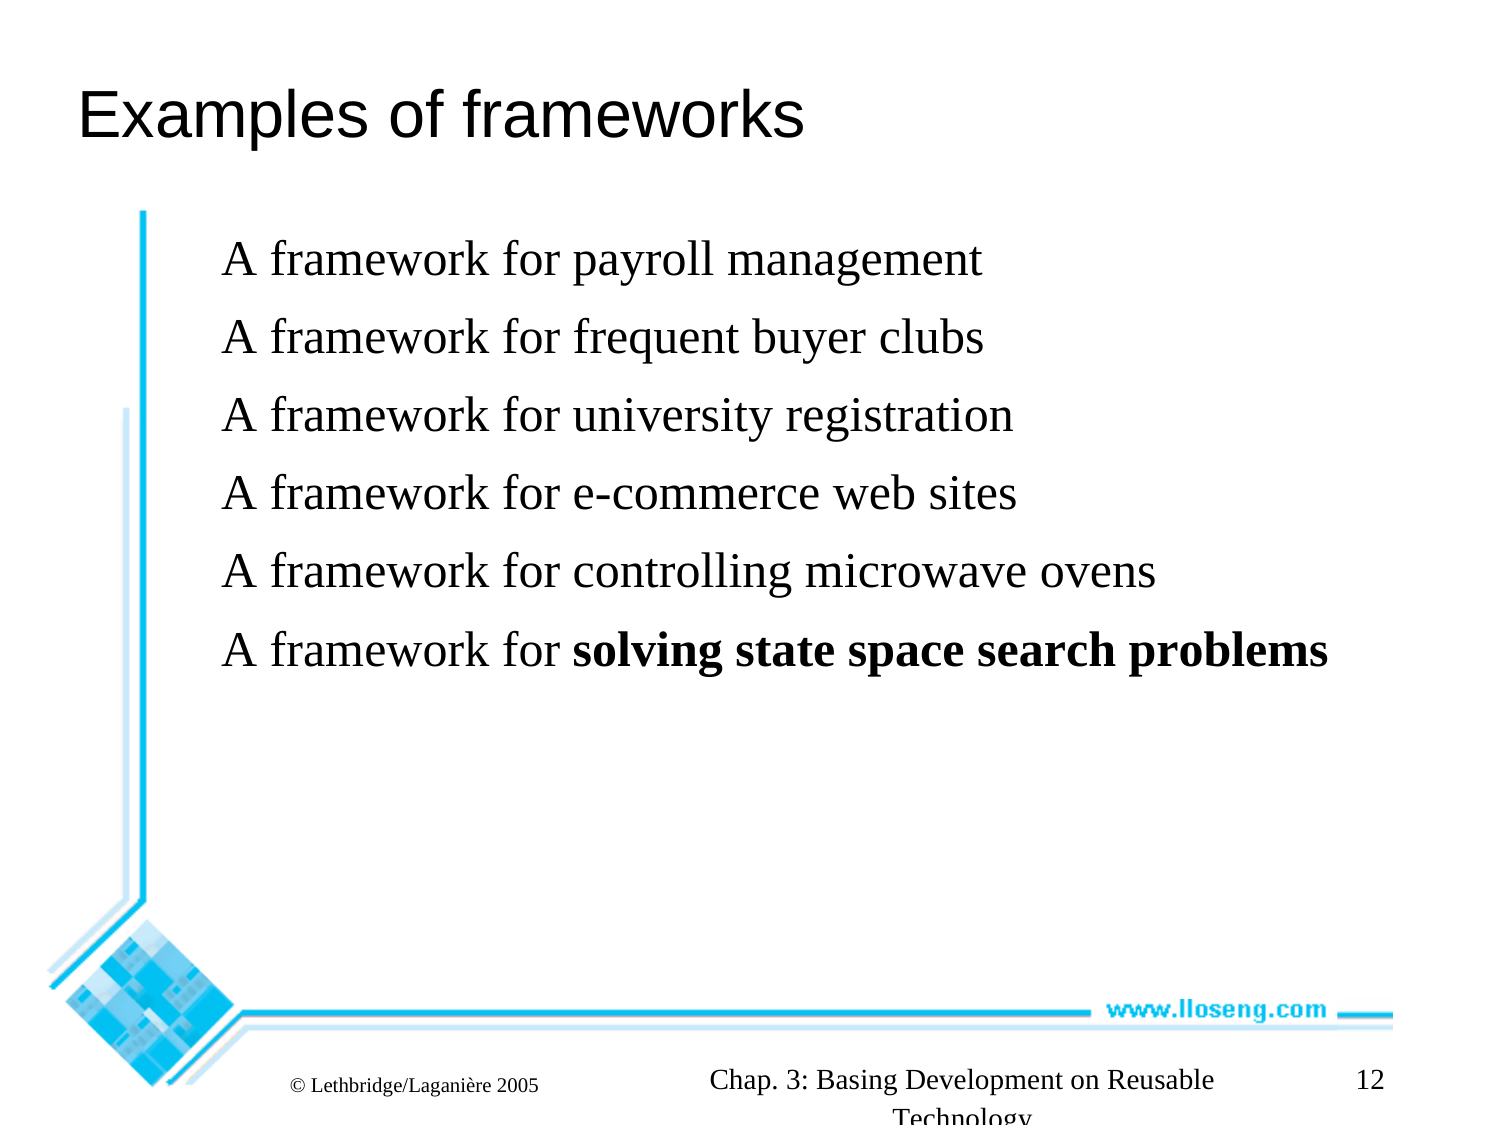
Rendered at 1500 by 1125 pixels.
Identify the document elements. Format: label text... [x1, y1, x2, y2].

text_box Chap. 3: Basing Development on Reusable Technology [624, 1050, 1300, 1125]
text_box © Lethbridge/Laganière 2005 [275, 1062, 601, 1125]
text_box 15 [1325, 1050, 1401, 1125]
list A framework for payroll management A framework for frequent buyer clubs A framework for university registration A framework for e-commerce web sites A framework for controlling microwave ovens A framework for solving state space search problems [174, 212, 1413, 1000]
picture [35, 199, 1363, 1089]
title Examples of frameworks [62, 37, 1413, 188]
